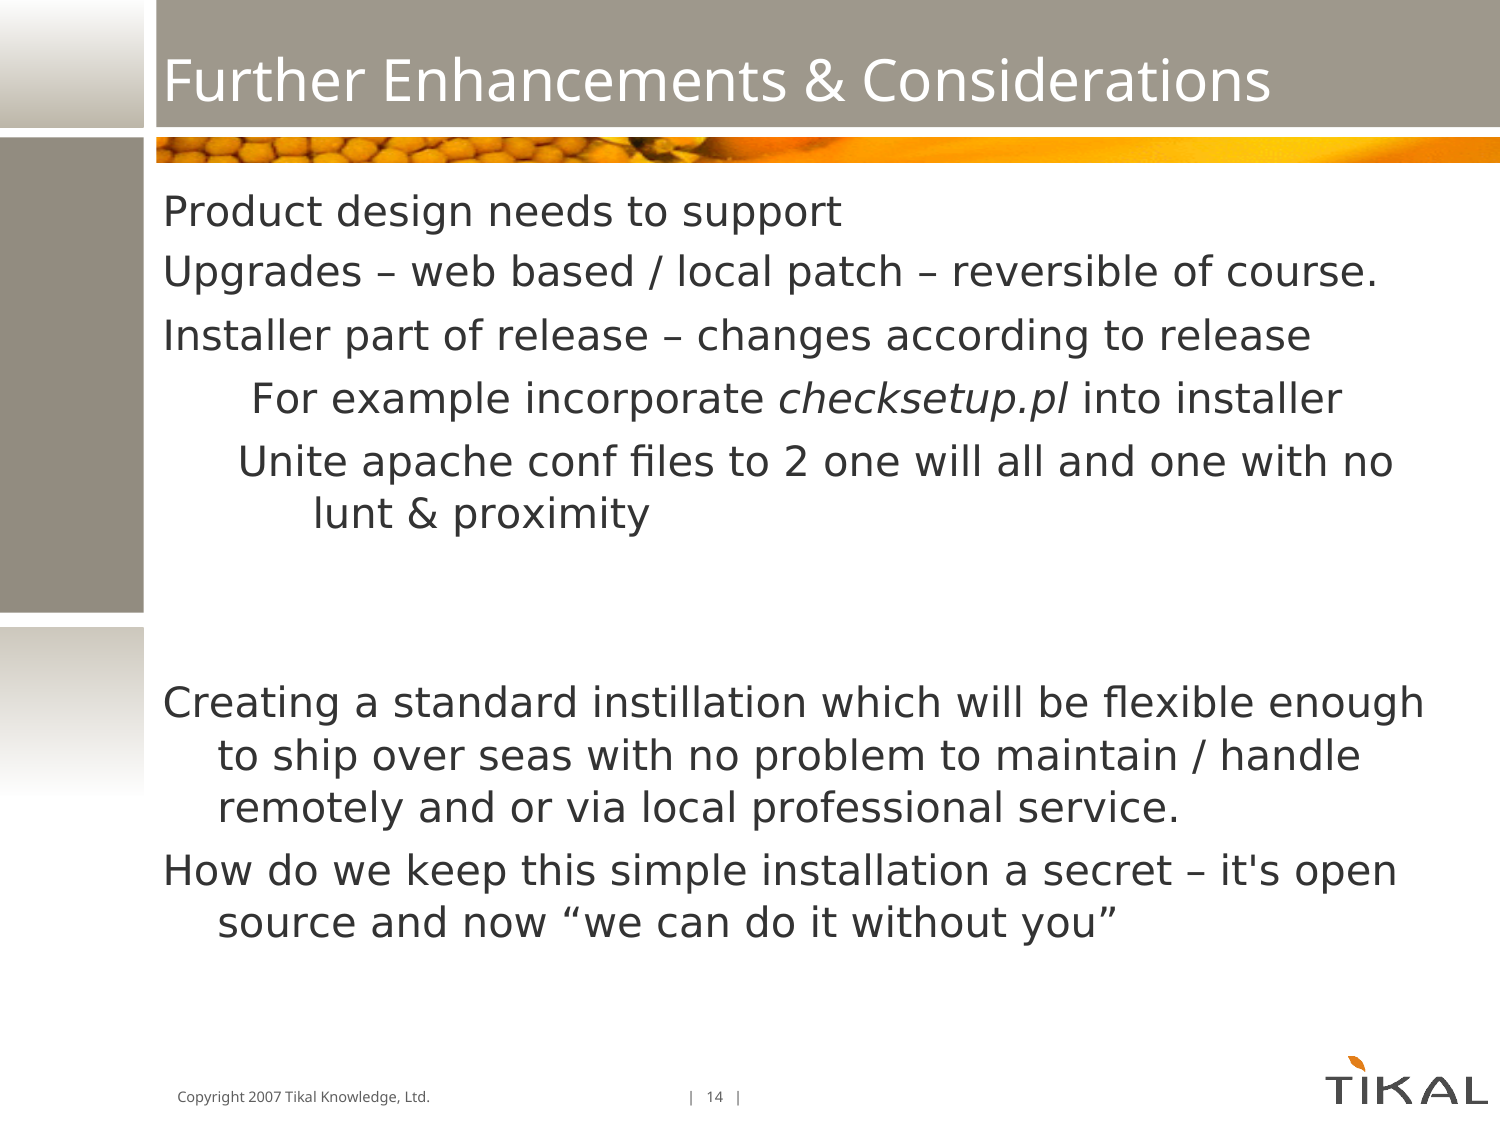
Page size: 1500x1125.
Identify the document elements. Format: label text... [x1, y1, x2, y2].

picture [156, 137, 1500, 163]
picture [1312, 1034, 1500, 1125]
text_box Product design needs to support Upgrades – web based / local patch – reversible of course. Installer part of release – changes according to release For example incorporate checksetup.pl into installer Unite apache conf files to 2 one will all and one with no lunt & proximity Creating a standard instillation which will be flexible enough to ship over seas with no problem to maintain / handle remotely and or via local professional service. How do we keep this simple installation a secret – it's open source and now “we can do it without you” [162, 187, 1475, 1023]
text_box Further Enhancements & Considerations [162, 24, 1449, 125]
